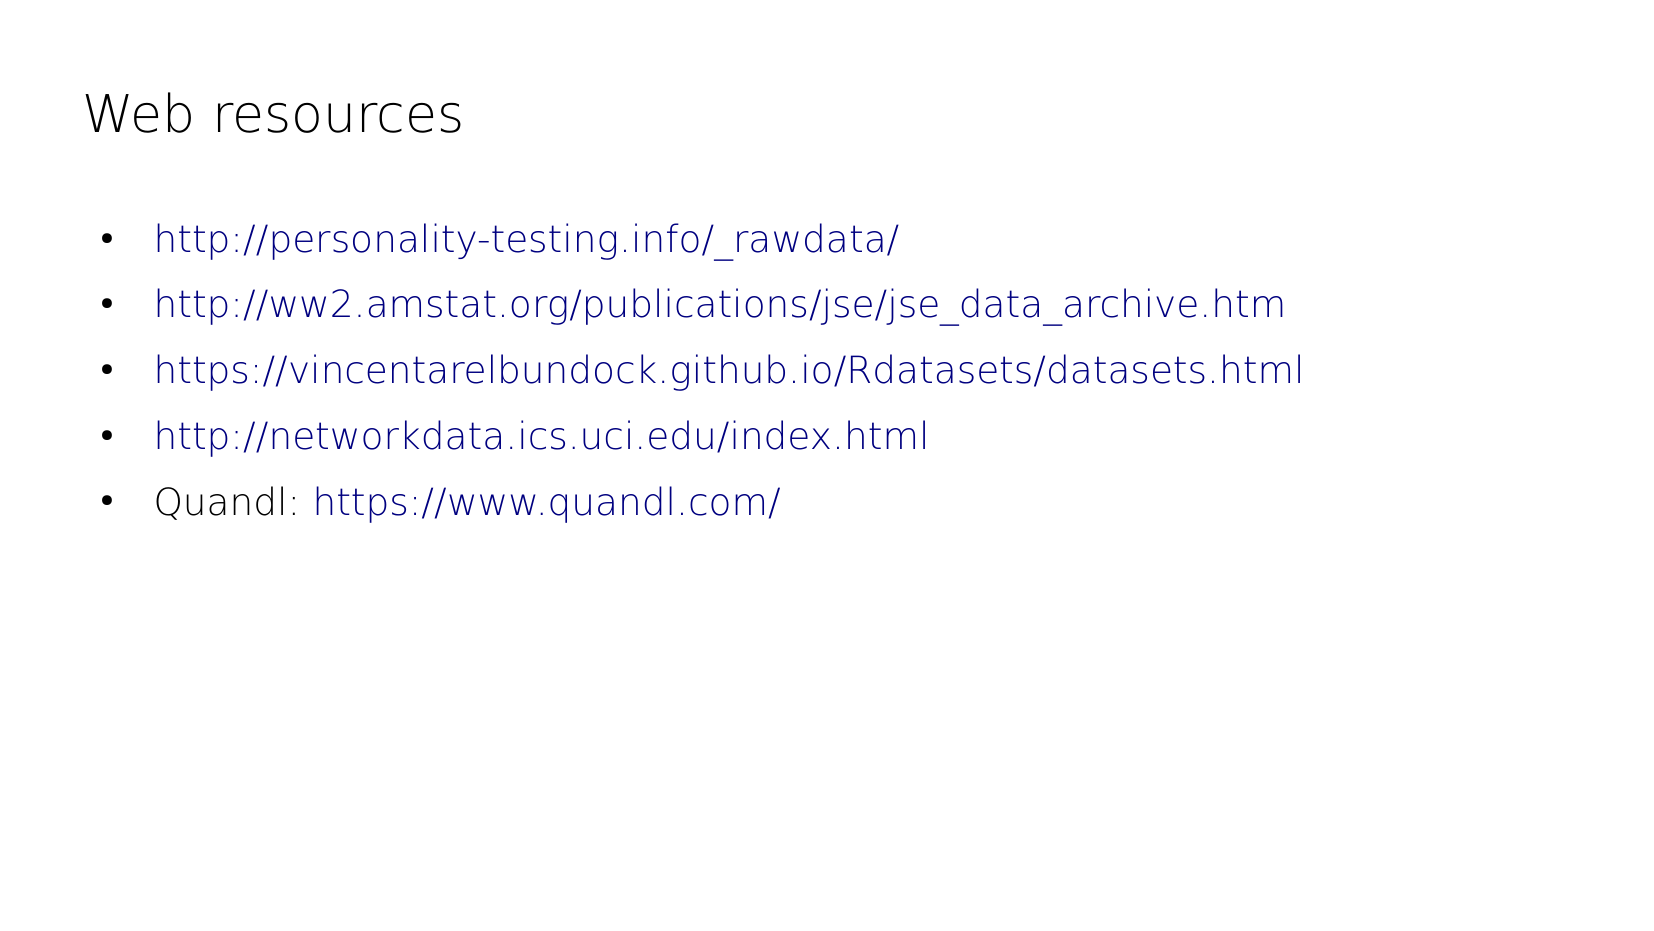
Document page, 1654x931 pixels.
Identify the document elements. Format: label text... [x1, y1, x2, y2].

title Web resources [82, 37, 1571, 193]
list http://personality-testing.info/_rawdata/ http://ww2.amstat.org/publications/jse/jse_data_archive.htm https://vincentarelbundock.github.io/Rdatasets/datasets.html http://networkdata.ics.uci.edu/index.html Quandl: https://www.quandl.com/ [82, 217, 1571, 758]
